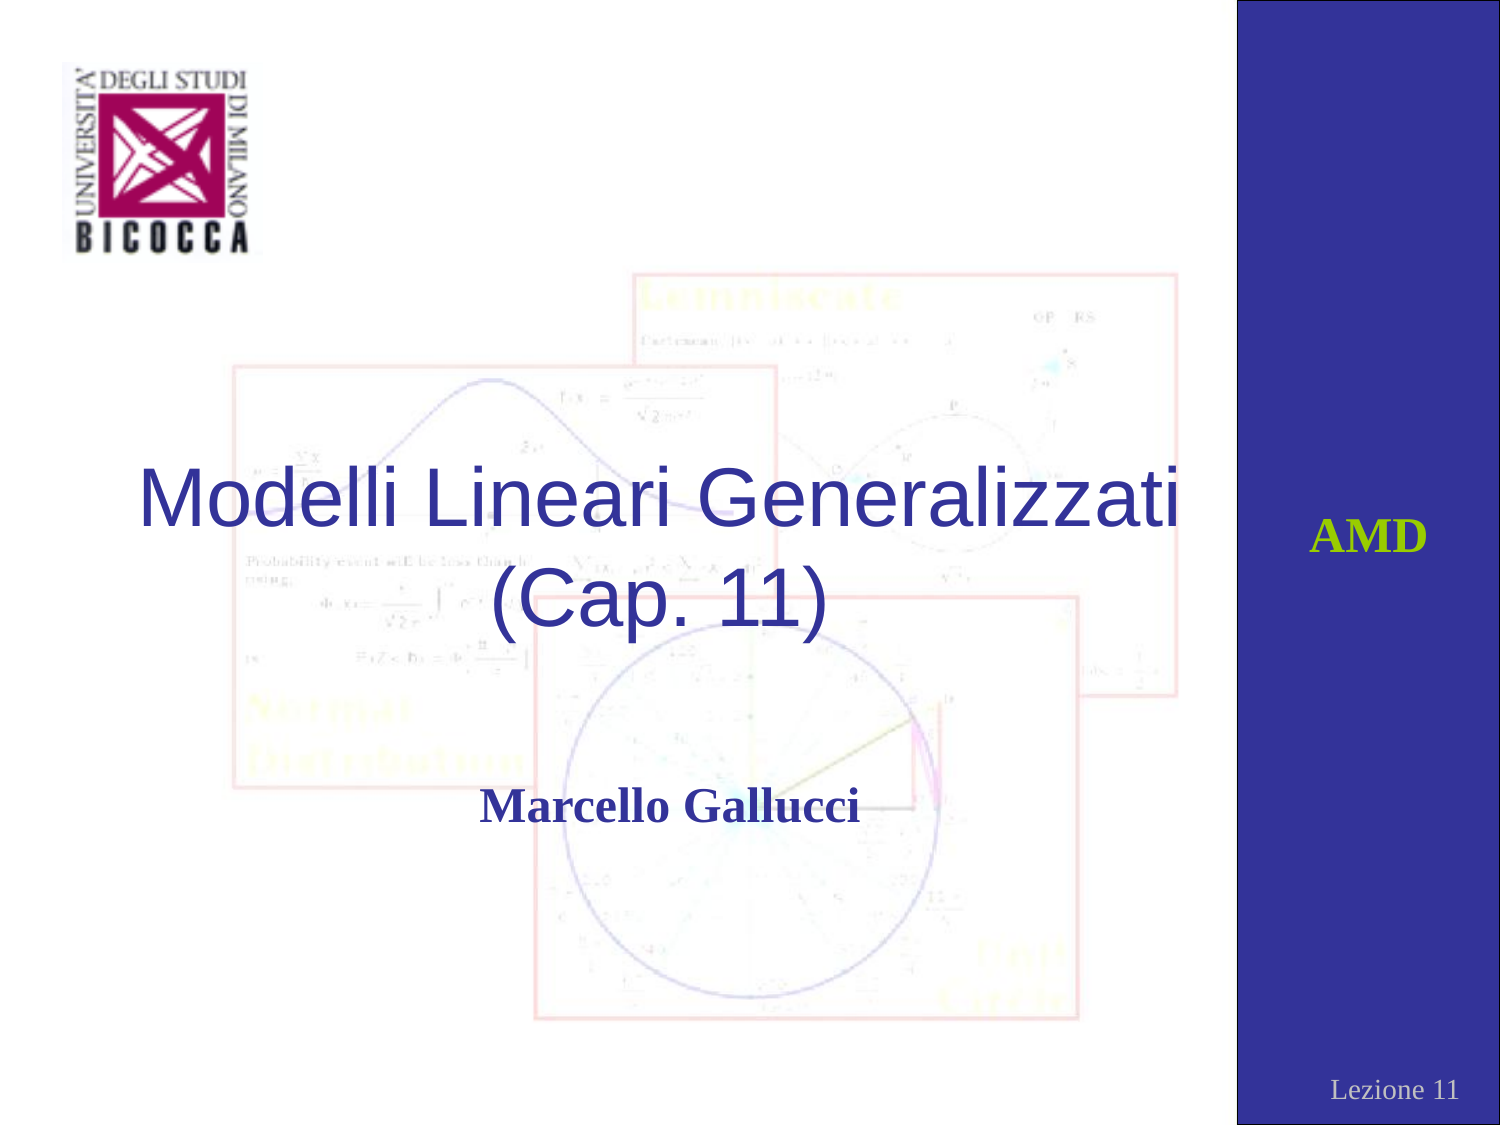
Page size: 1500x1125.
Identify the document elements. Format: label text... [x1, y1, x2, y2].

text_box AMD [1237, 0, 1500, 1125]
text_box Lezione 11 [1259, 1062, 1475, 1113]
text_box Marcello Gallucci [188, 764, 1152, 841]
title Modelli Lineari Generalizzati (Cap. 11) [60, 435, 1260, 651]
picture [0, 0, 1237, 1125]
